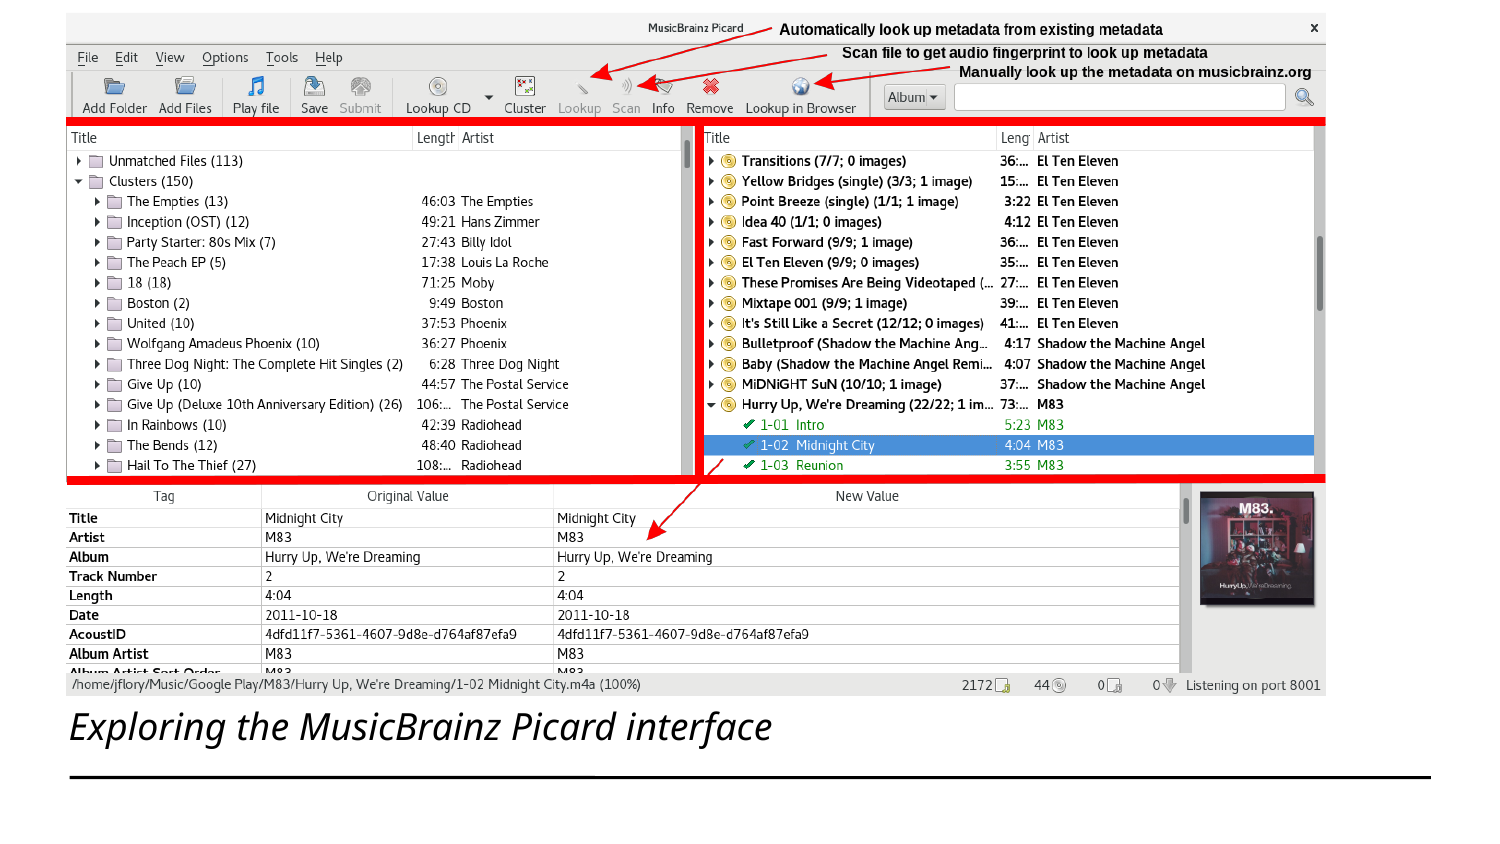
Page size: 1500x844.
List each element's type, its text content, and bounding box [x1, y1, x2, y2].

picture [66, 12, 1326, 696]
list Exploring the MusicBrainz Picard interface [53, 693, 1430, 758]
